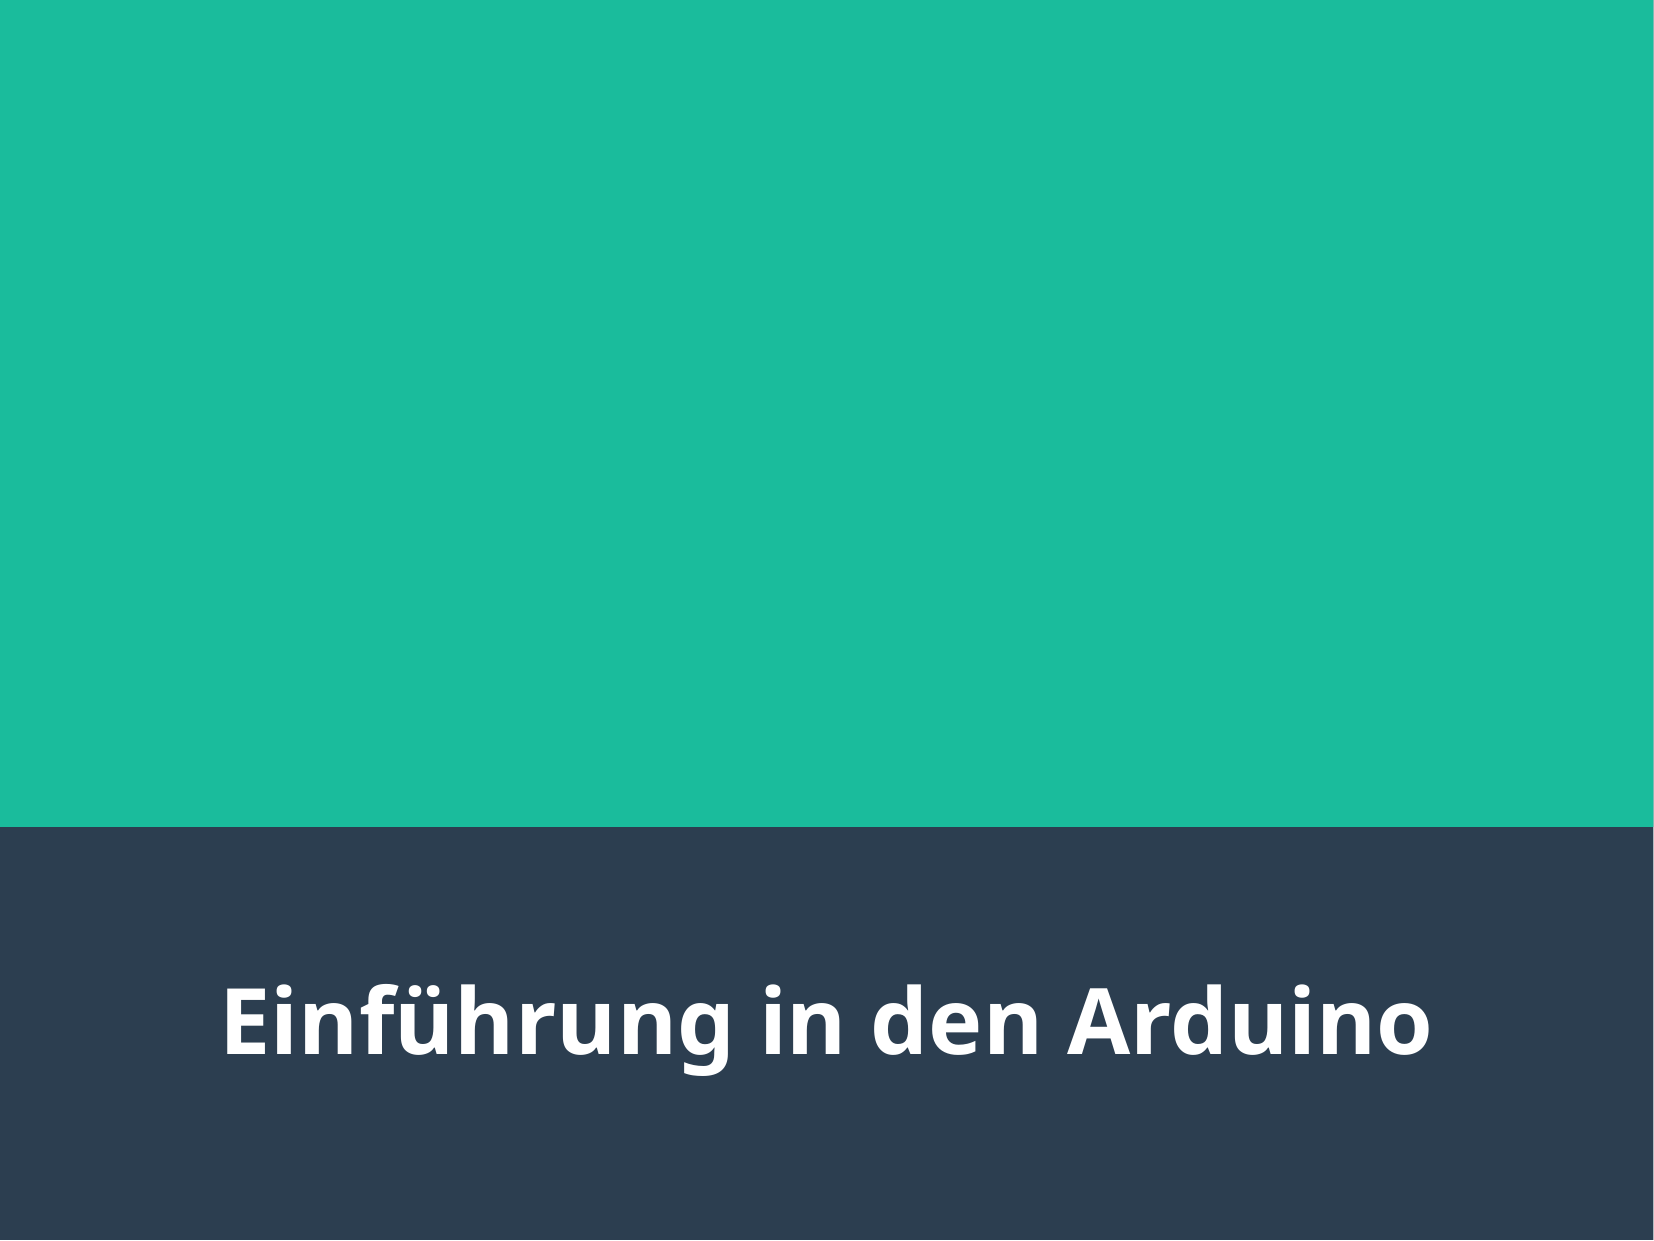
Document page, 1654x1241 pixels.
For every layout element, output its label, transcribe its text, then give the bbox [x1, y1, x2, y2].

subtitle Einführung in den Arduino [59, 856, 1595, 1182]
